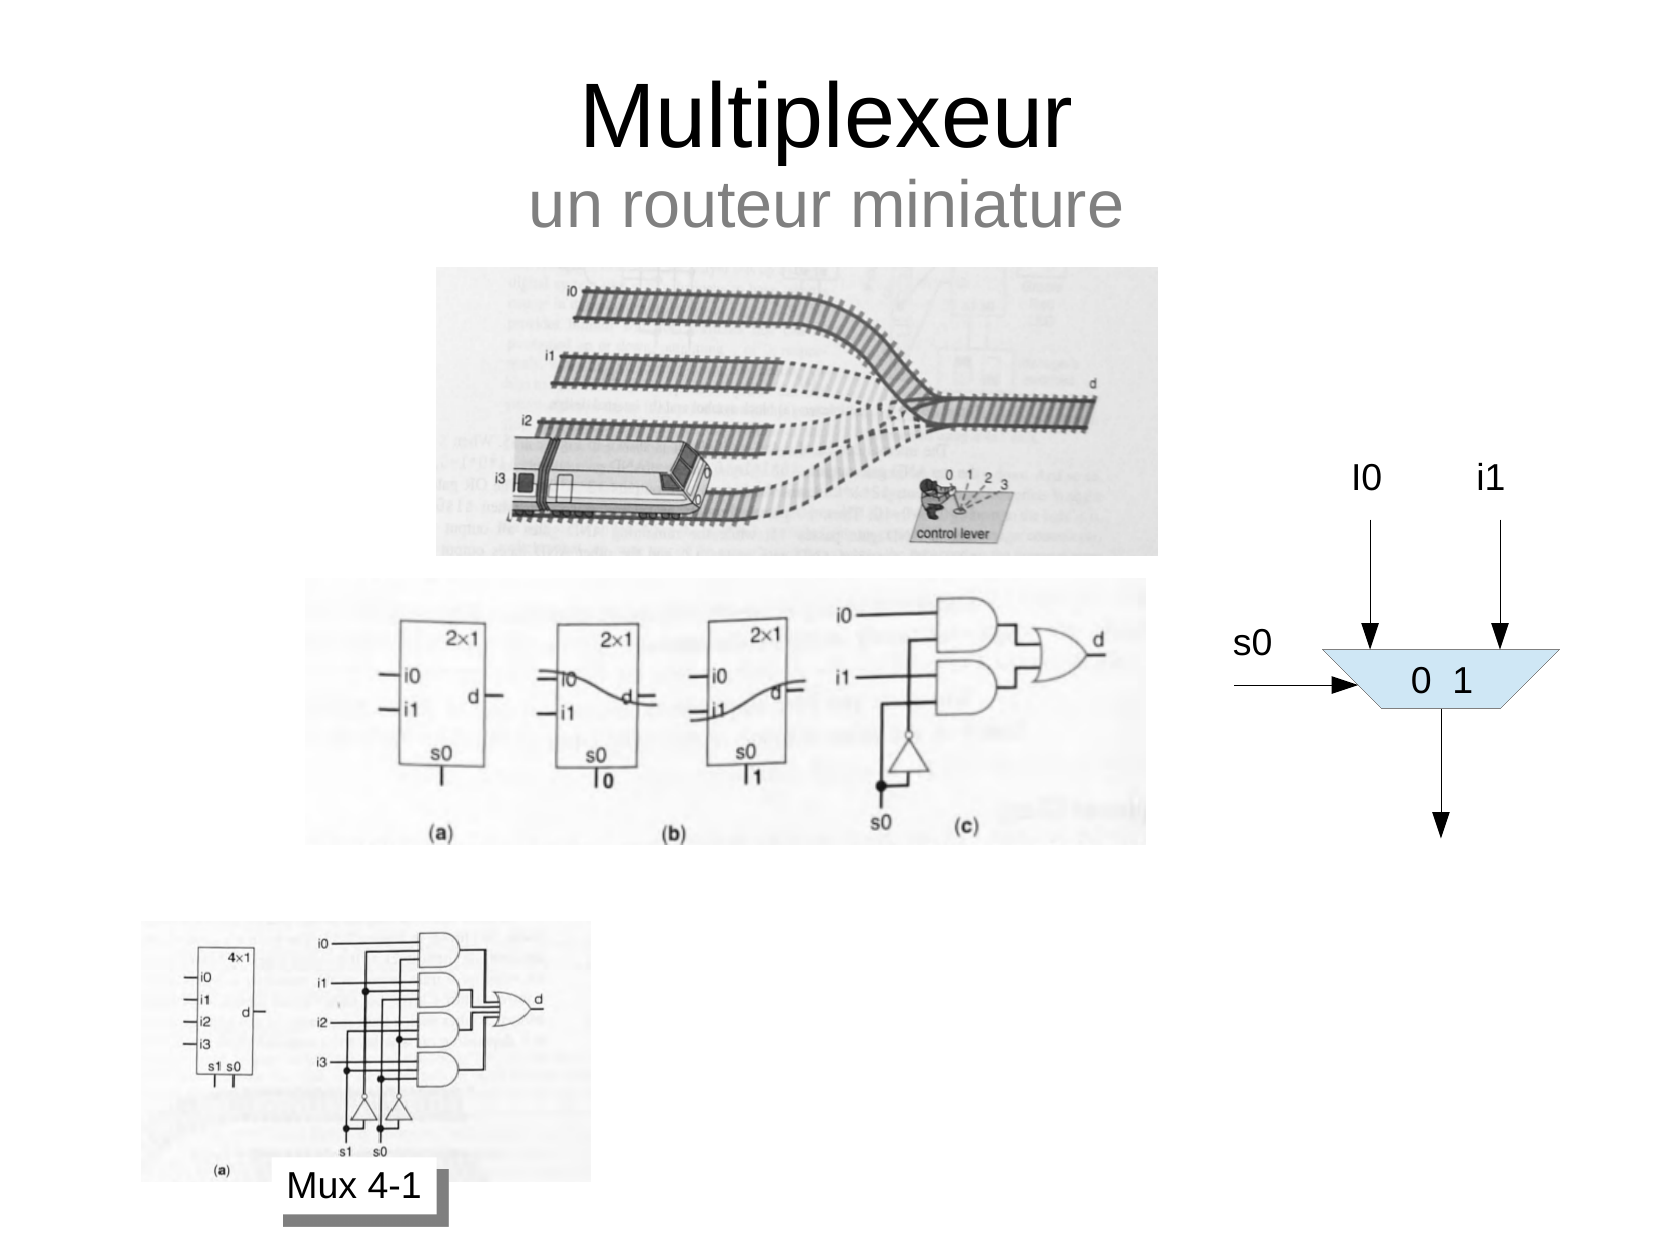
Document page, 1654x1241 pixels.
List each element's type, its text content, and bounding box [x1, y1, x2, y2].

text_box Mux 4-1 [271, 1157, 437, 1215]
text_box 0 1 [1396, 651, 1489, 709]
text_box s0 [1218, 614, 1288, 671]
text_box [1322, 649, 1560, 709]
text_box I0 i1 [1336, 448, 1521, 506]
picture [436, 267, 1158, 556]
title Multiplexeur un routeur miniature [82, 49, 1571, 257]
picture [141, 921, 591, 1182]
picture [305, 578, 1146, 845]
